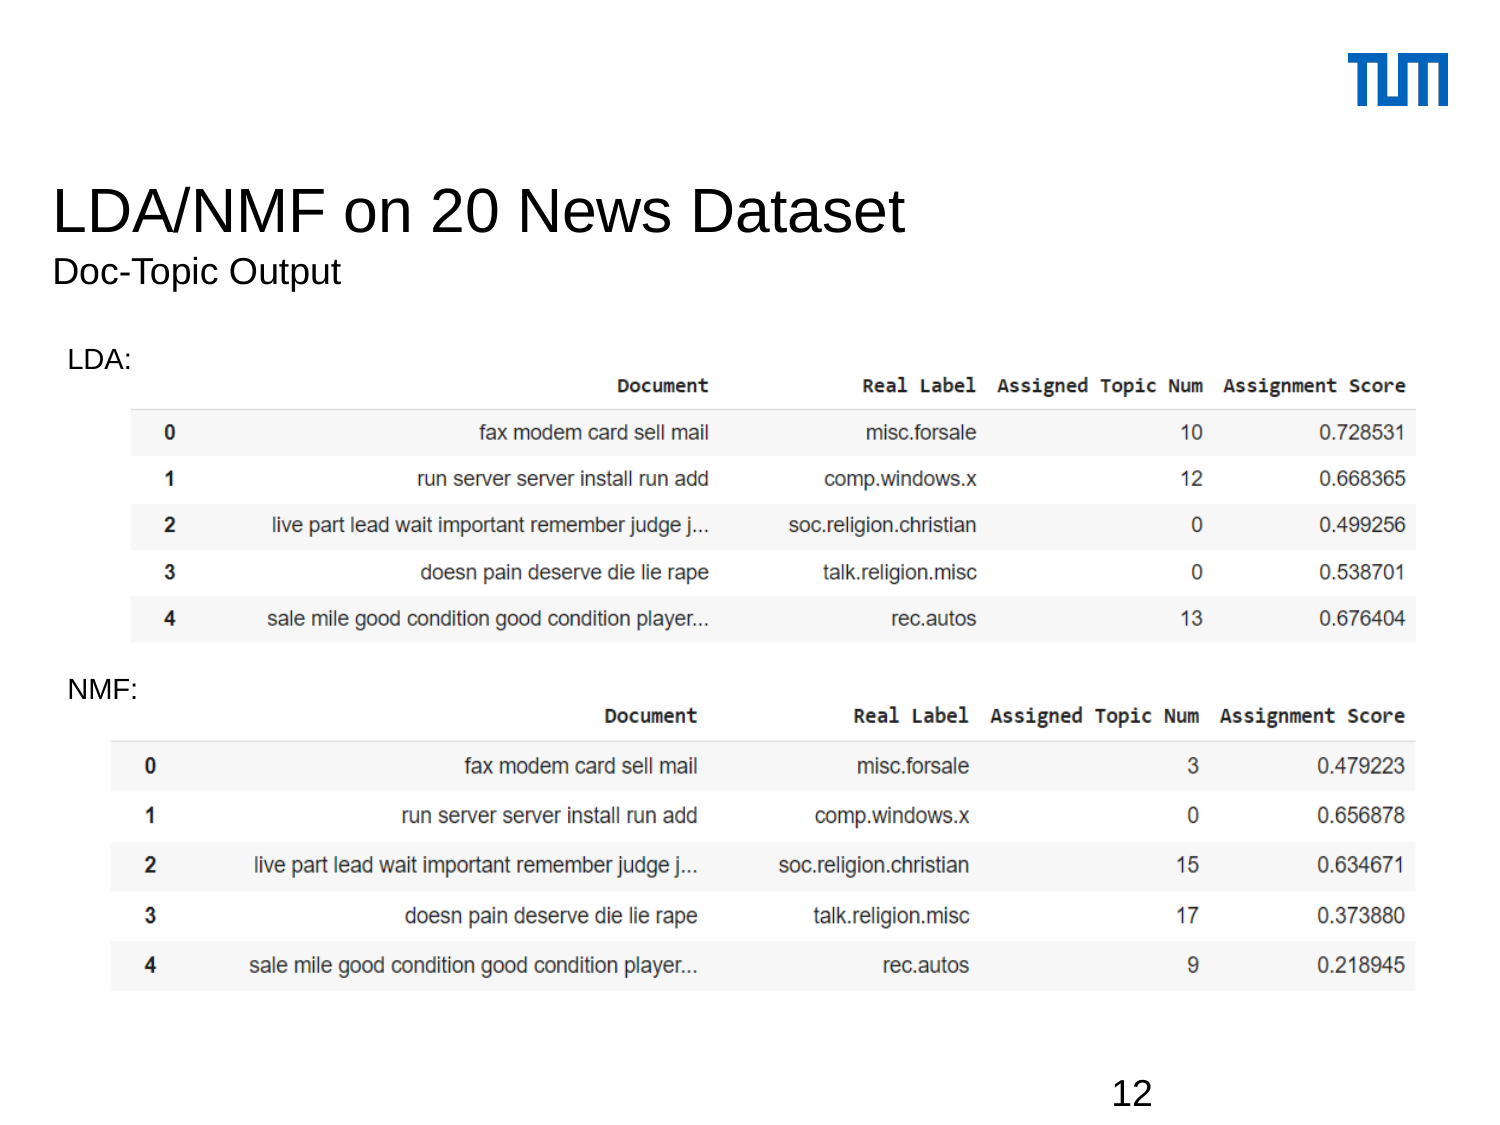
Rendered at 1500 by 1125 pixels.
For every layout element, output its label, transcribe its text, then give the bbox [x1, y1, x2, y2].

text_box LDA: [52, 333, 148, 384]
text_box NMF: [52, 662, 155, 713]
text_box <number> [1111, 1061, 1448, 1122]
picture [1348, 53, 1448, 106]
picture [100, 690, 1424, 992]
text_box LDA/NMF on 20 News Dataset Doc-Topic Output [52, 165, 1449, 233]
picture [100, 358, 1428, 653]
